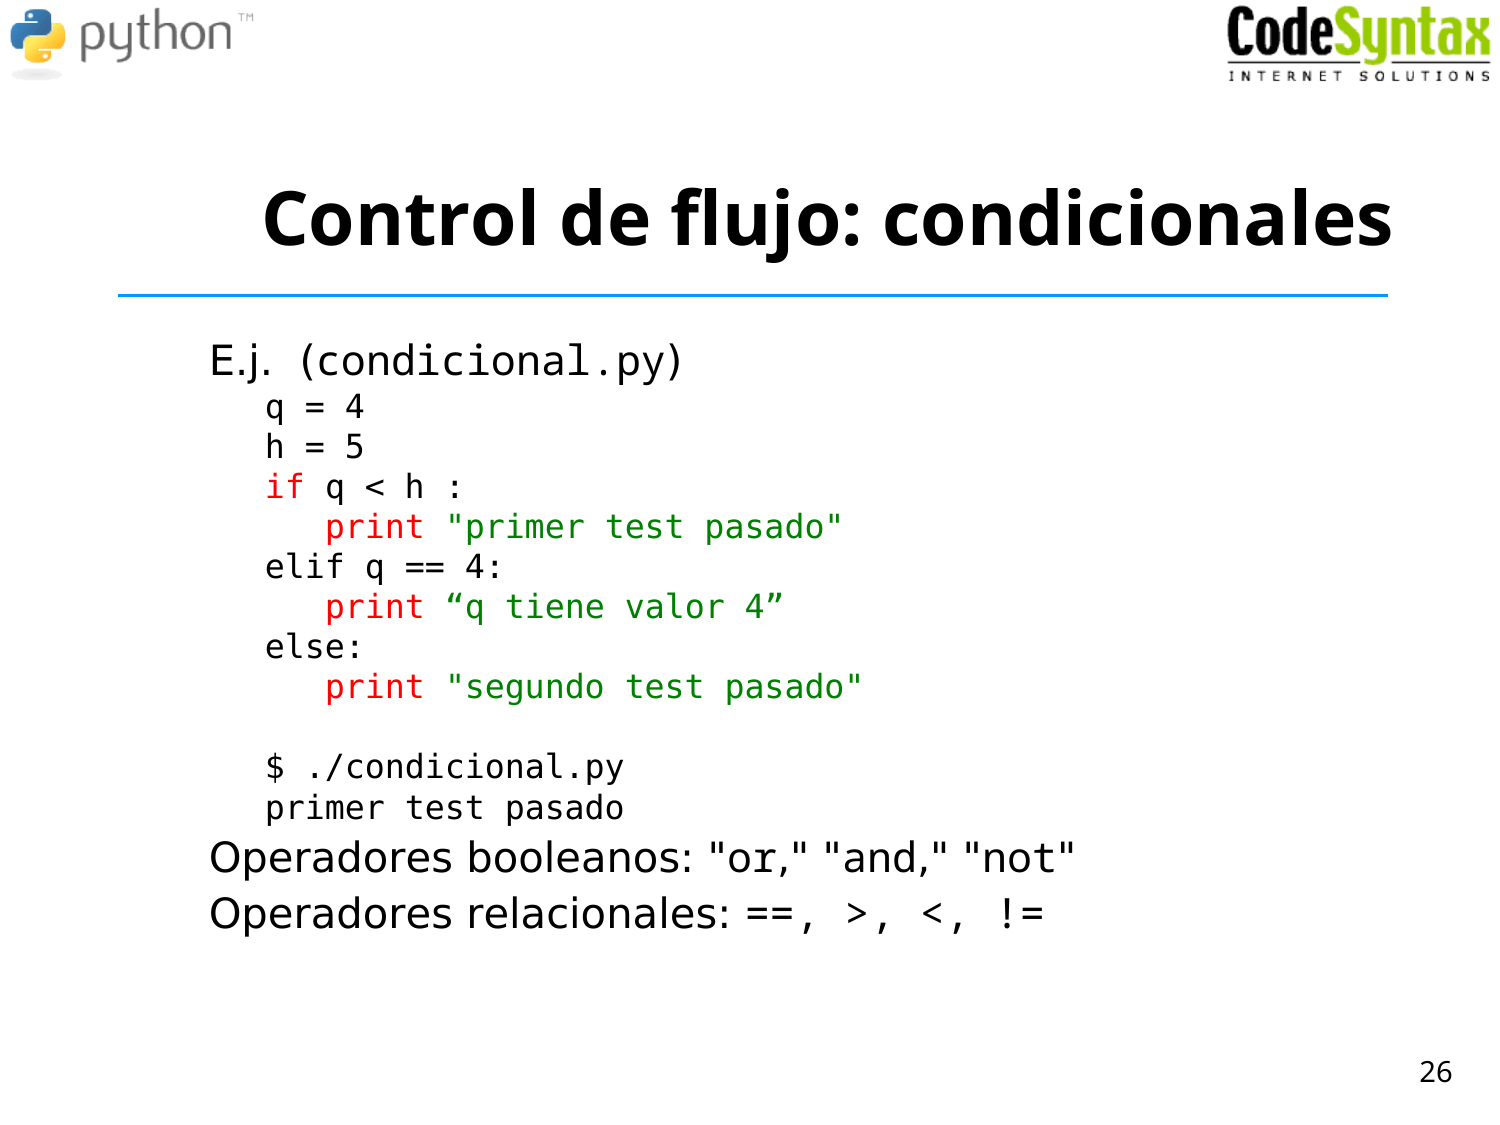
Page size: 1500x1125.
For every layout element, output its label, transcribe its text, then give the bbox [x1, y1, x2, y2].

picture [0, 0, 286, 92]
picture [1226, 5, 1500, 83]
list E.j. (condicional.py) q = 4 h = 5 if q < h : print "primer test pasado" elif q == 4: print “q tiene valor 4” else: print "segundo test pasado" $ ./condicional.py primer test pasado Operadores booleanos: "or," "and," "not" Operadores relacionales: ==, >, <, != [193, 331, 1469, 1007]
title Control de flujo: condicionales [188, 35, 1468, 276]
